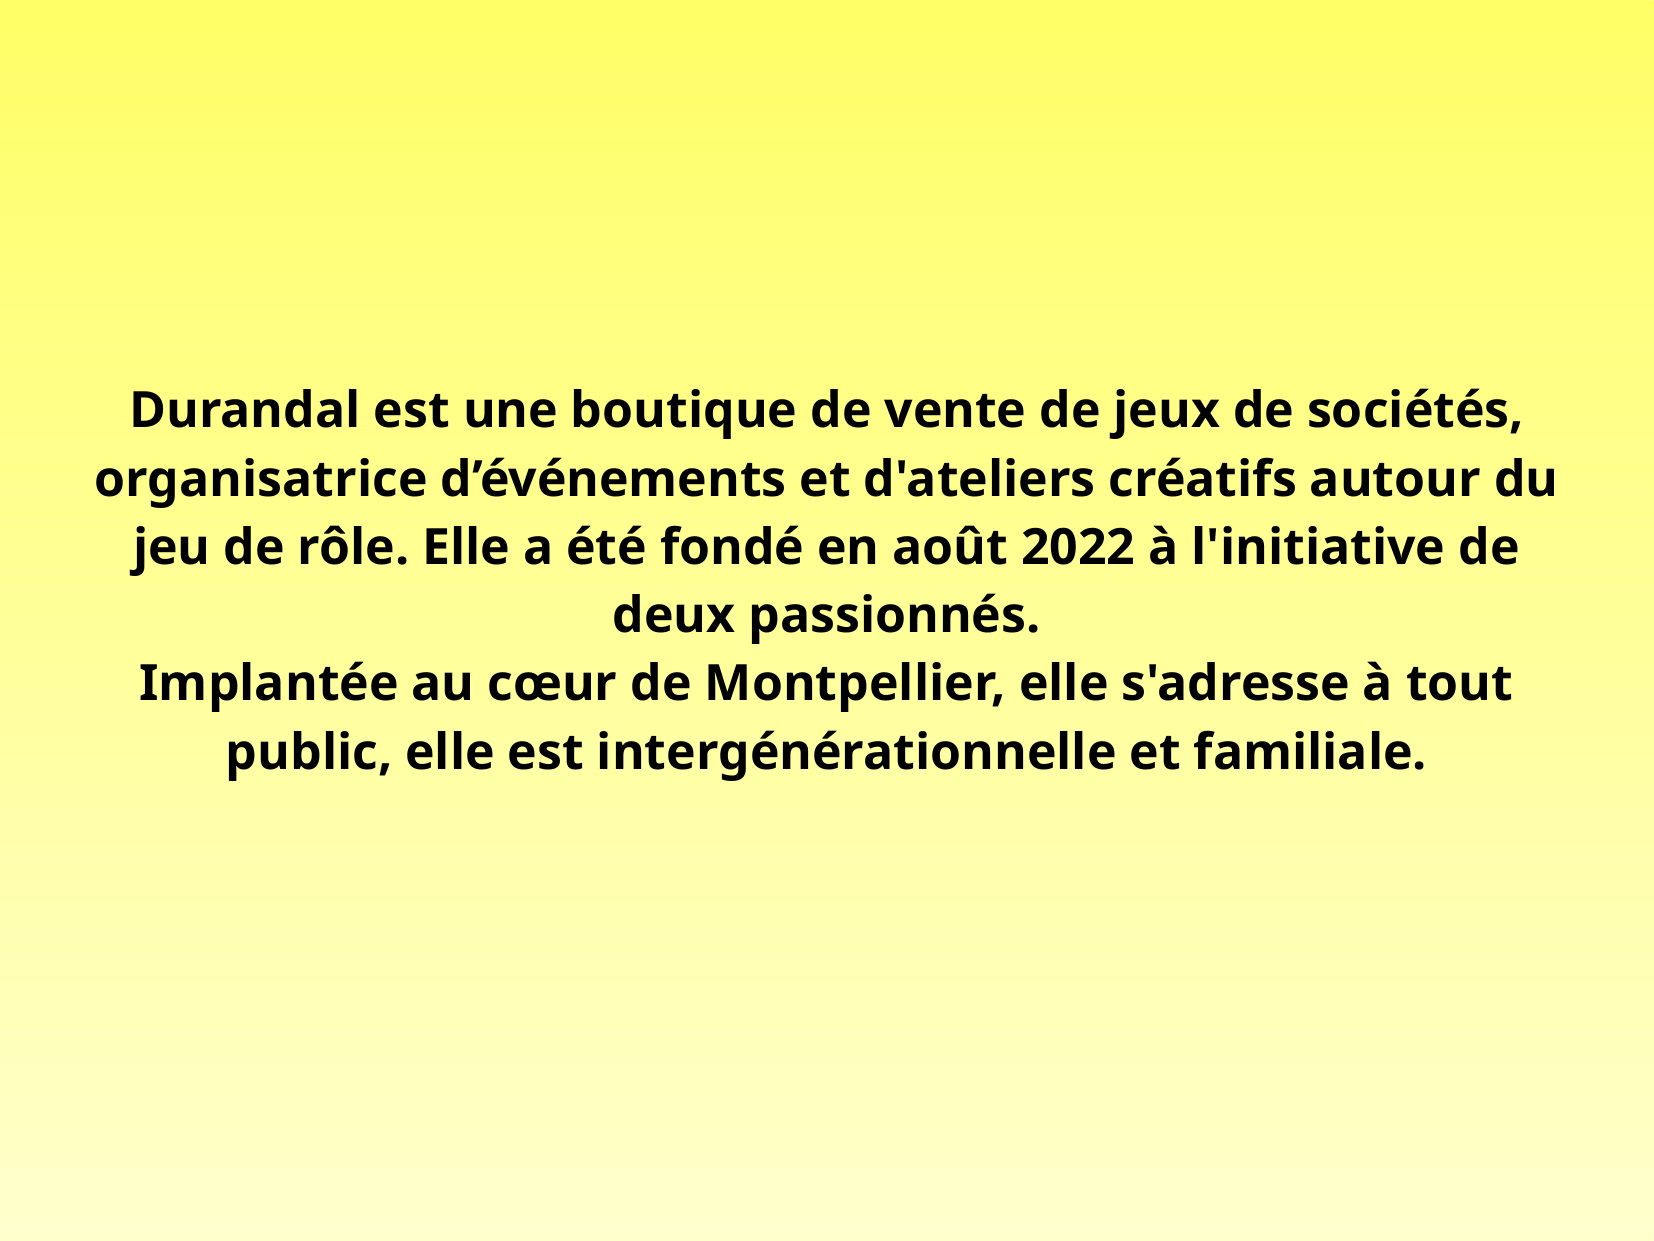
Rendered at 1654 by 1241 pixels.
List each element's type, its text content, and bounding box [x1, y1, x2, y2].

subtitle Durandal est une boutique de vente de jeux de sociétés, organisatrice d’événements et d'ateliers créatifs autour du jeu de rôle. Elle a été fondé en août 2022 à l'initiative de deux passionnés. Implantée au cœur de Montpellier, elle s'adresse à tout public, elle est intergénérationnelle et familiale. [82, 49, 1571, 1109]
